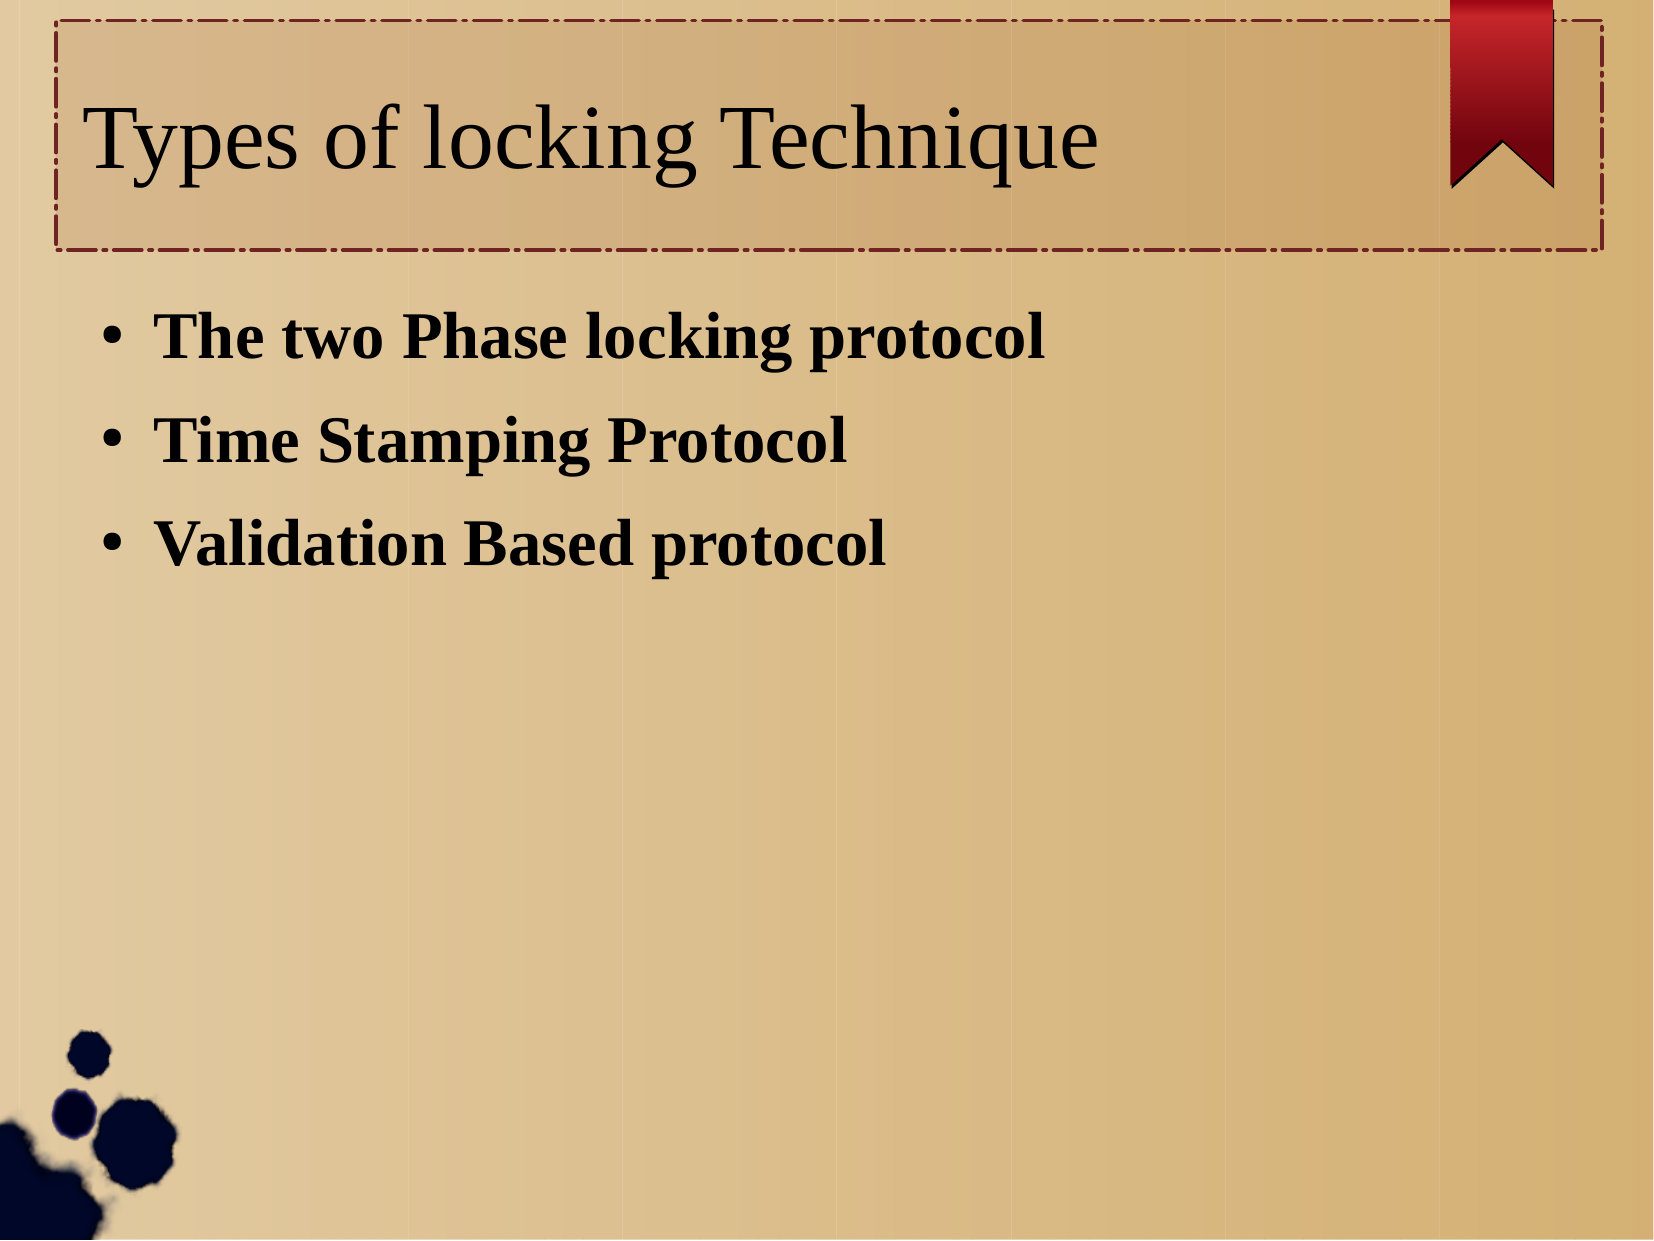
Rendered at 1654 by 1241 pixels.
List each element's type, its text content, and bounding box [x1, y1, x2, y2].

list The two Phase locking protocol Time Stamping Protocol Validation Based protocol [82, 299, 1571, 1019]
title Types of locking Technique [82, 47, 1412, 229]
